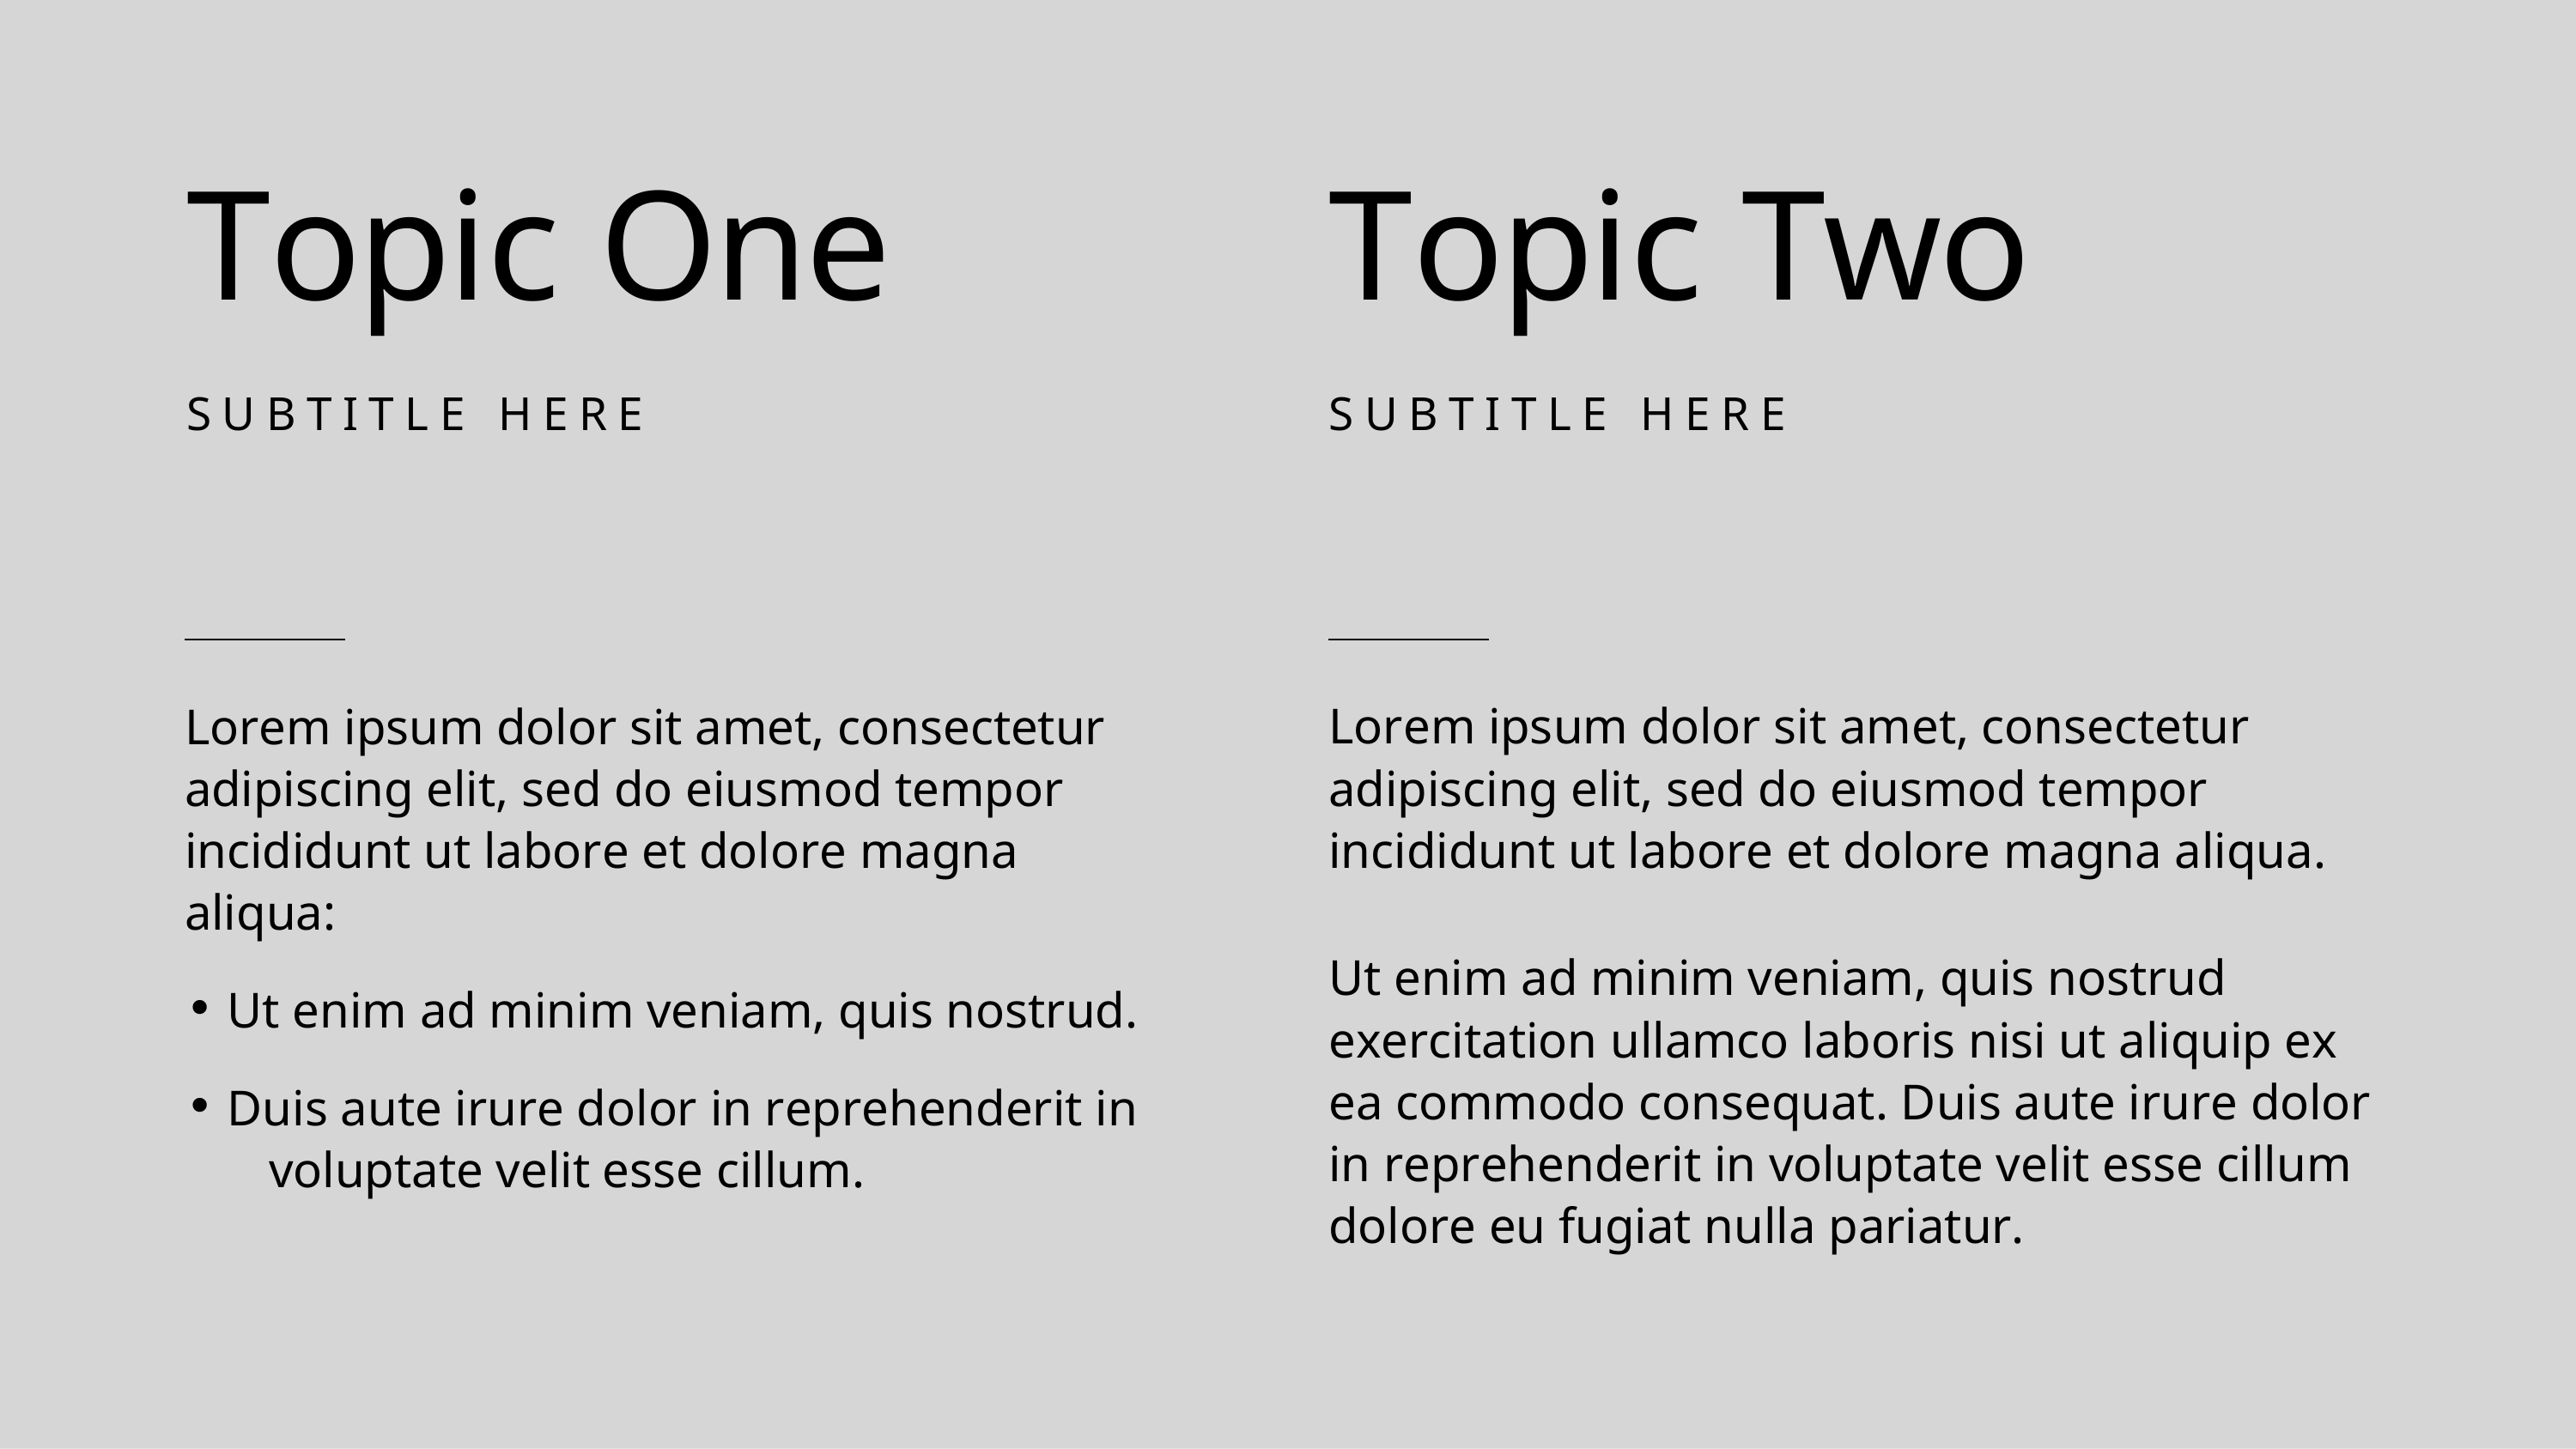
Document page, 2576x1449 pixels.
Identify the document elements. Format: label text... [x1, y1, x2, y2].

text_box Topic One SUBTITLE HERE [184, 146, 1160, 621]
text_box Lorem ipsum dolor sit amet, consectetur adipiscing elit, sed do eiusmod tempor incididunt ut labore et dolore magna aliqua: Ut enim ad minim veniam, quis nostrud. Duis aute irure dolor in reprehenderit in voluptate velit esse cillum. [182, 689, 1237, 1137]
text_box Topic Two SUBTITLE HERE [1327, 146, 2384, 621]
text_box Lorem ipsum dolor sit amet, consectetur adipiscing elit, sed do eiusmod tempor incididunt ut labore et dolore magna aliqua. Ut enim ad minim veniam, quis nostrud exercitation ullamco laboris nisi ut aliquip ex ea commodo consequat. Duis aute irure dolor in reprehenderit in voluptate velit esse cillum dolore eu fugiat nulla pariatur. [1327, 689, 2393, 1256]
